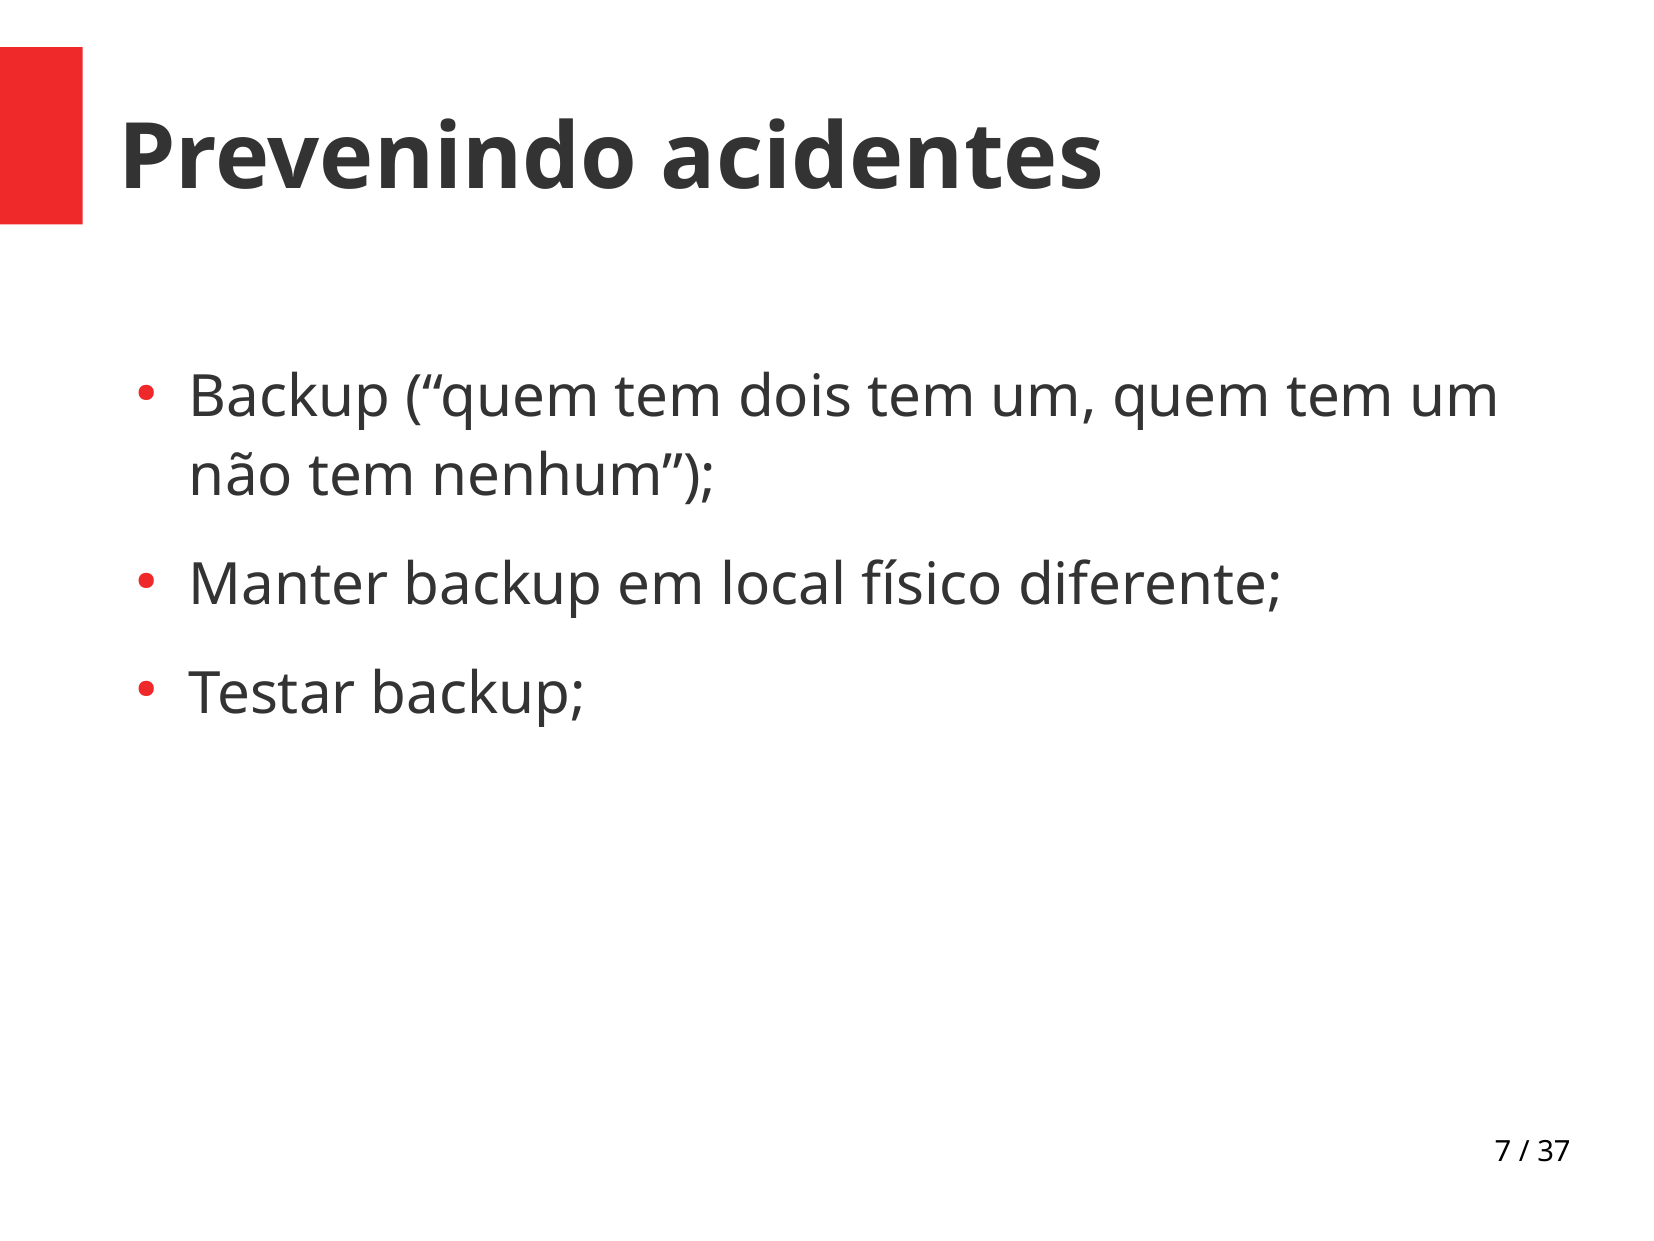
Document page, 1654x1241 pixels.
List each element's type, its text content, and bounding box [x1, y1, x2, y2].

list Backup (“quem tem dois tem um, quem tem um não tem nenhum”); Manter backup em local físico diferente; Testar backup; [118, 354, 1536, 1074]
title Prevenindo acidentes [118, 49, 1571, 257]
